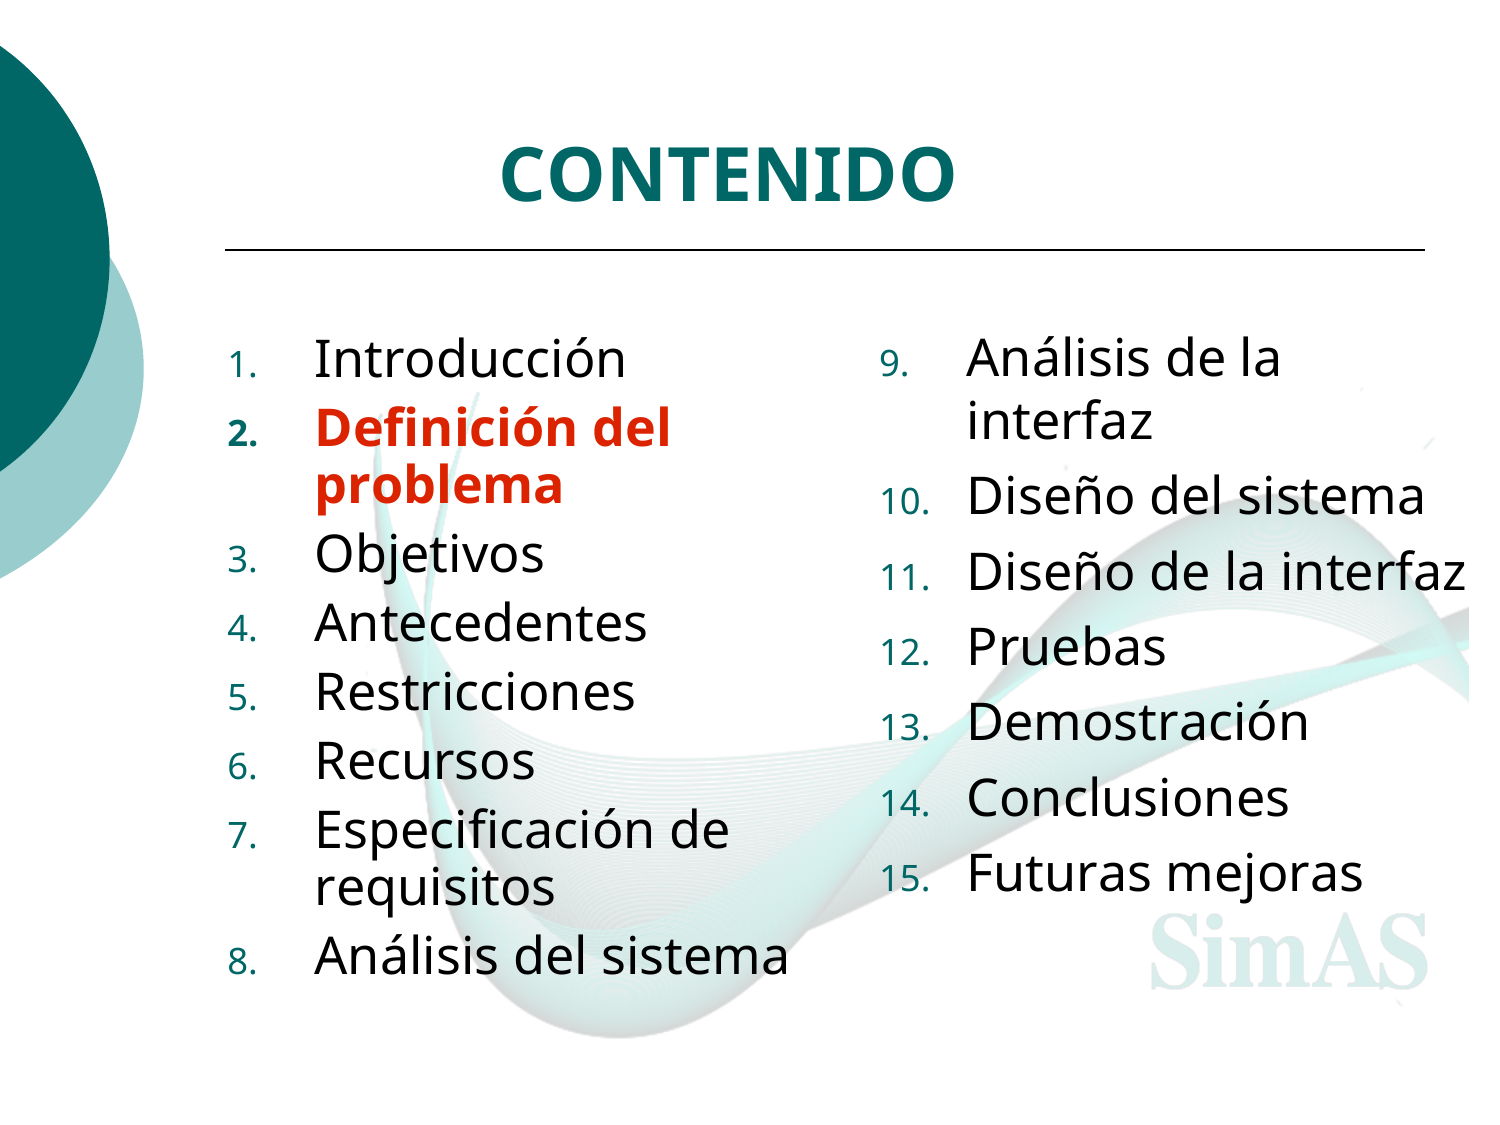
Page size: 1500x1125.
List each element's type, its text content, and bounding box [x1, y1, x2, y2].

title CONTENIDO [484, 118, 1299, 225]
list Análisis de la interfaz Diseño del sistema Diseño de la interfaz Pruebas Demostración Conclusiones Futuras mejoras [864, 317, 1499, 1040]
list Introducción Definición del problema Objetivos Antecedentes Restricciones Recursos Especificación de requisitos Análisis del sistema [212, 325, 863, 1063]
picture [366, 386, 1469, 1040]
